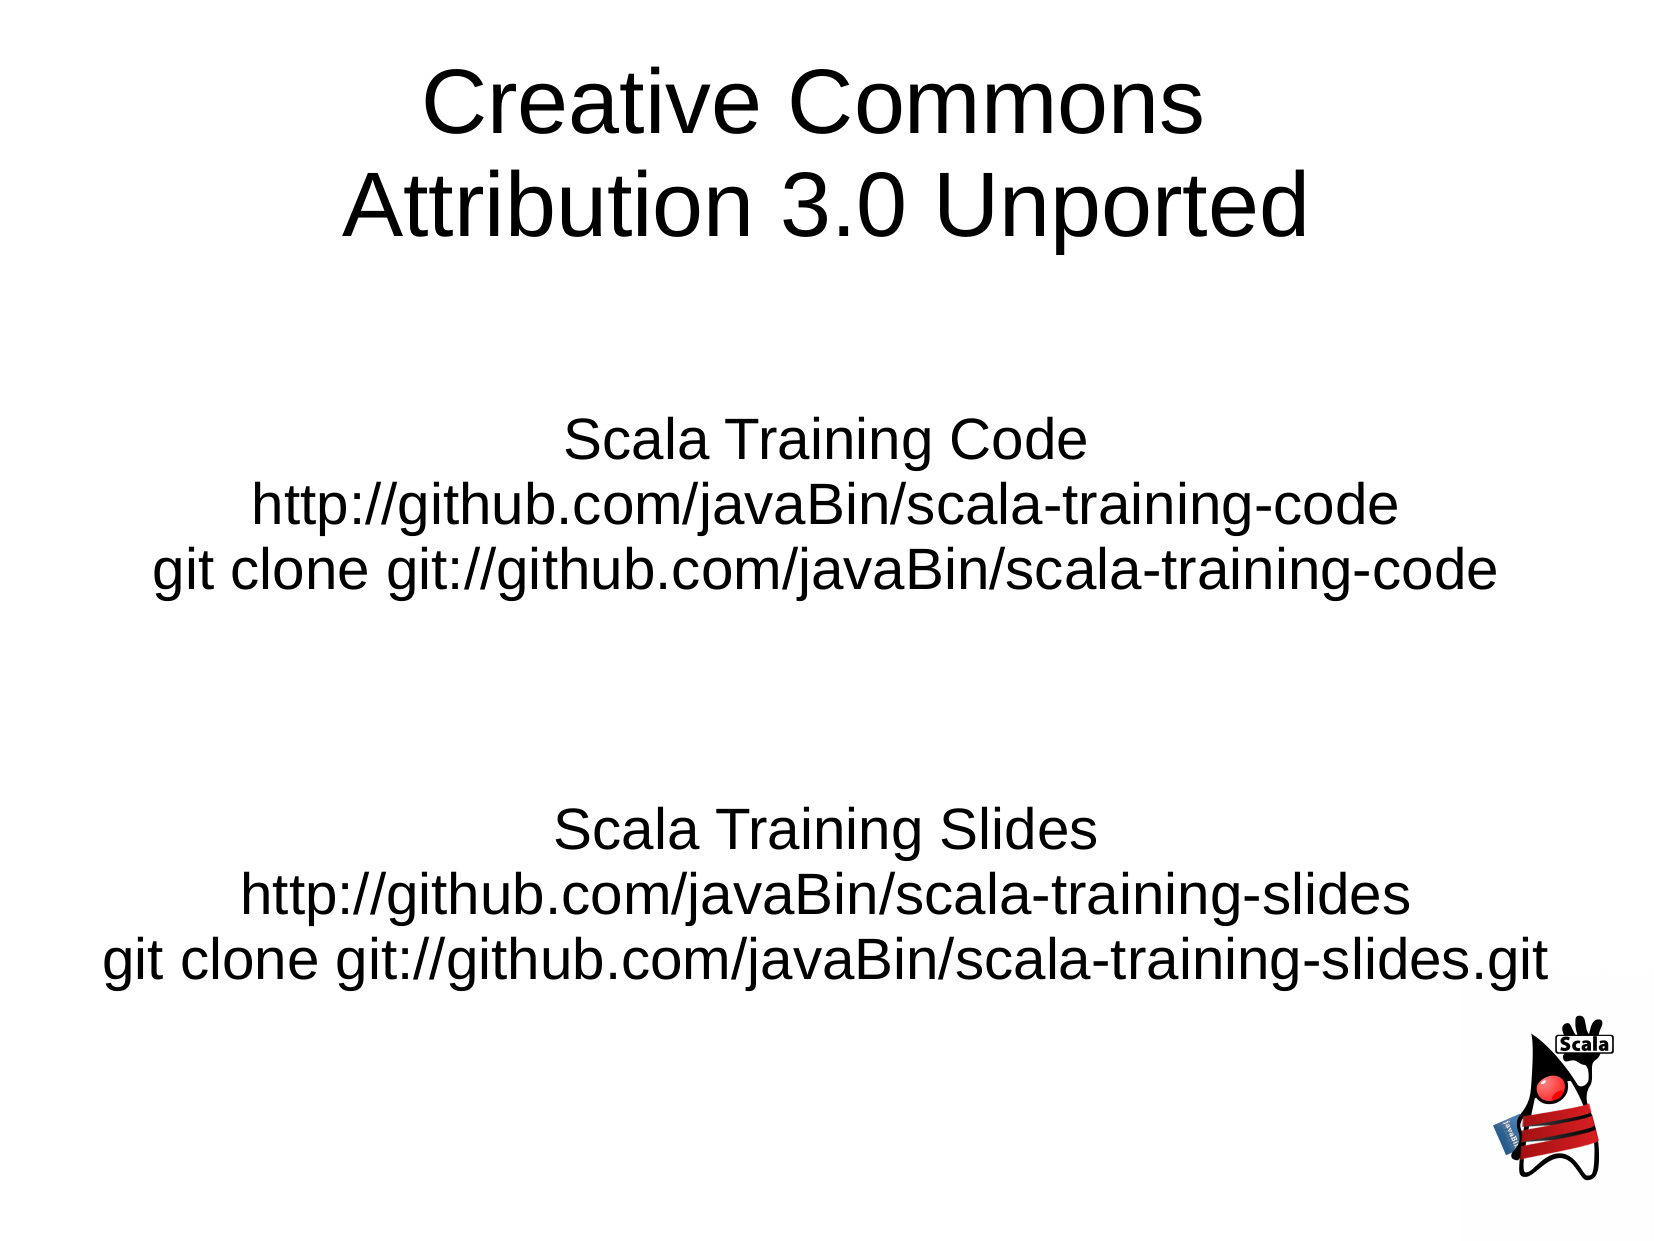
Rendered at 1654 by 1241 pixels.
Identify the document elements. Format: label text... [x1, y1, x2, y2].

title Creative Commons Attribution 3.0 Unported [82, 50, 1571, 256]
subtitle Scala Training Code http://github.com/javaBin/scala-training-code git clone git://github.com/javaBin/scala-training-code Scala Training Slides http://github.com/javaBin/scala-training-slides git clone git://github.com/javaBin/scala-training-slides.git [82, 297, 1571, 1102]
picture [1462, 969, 1654, 1241]
